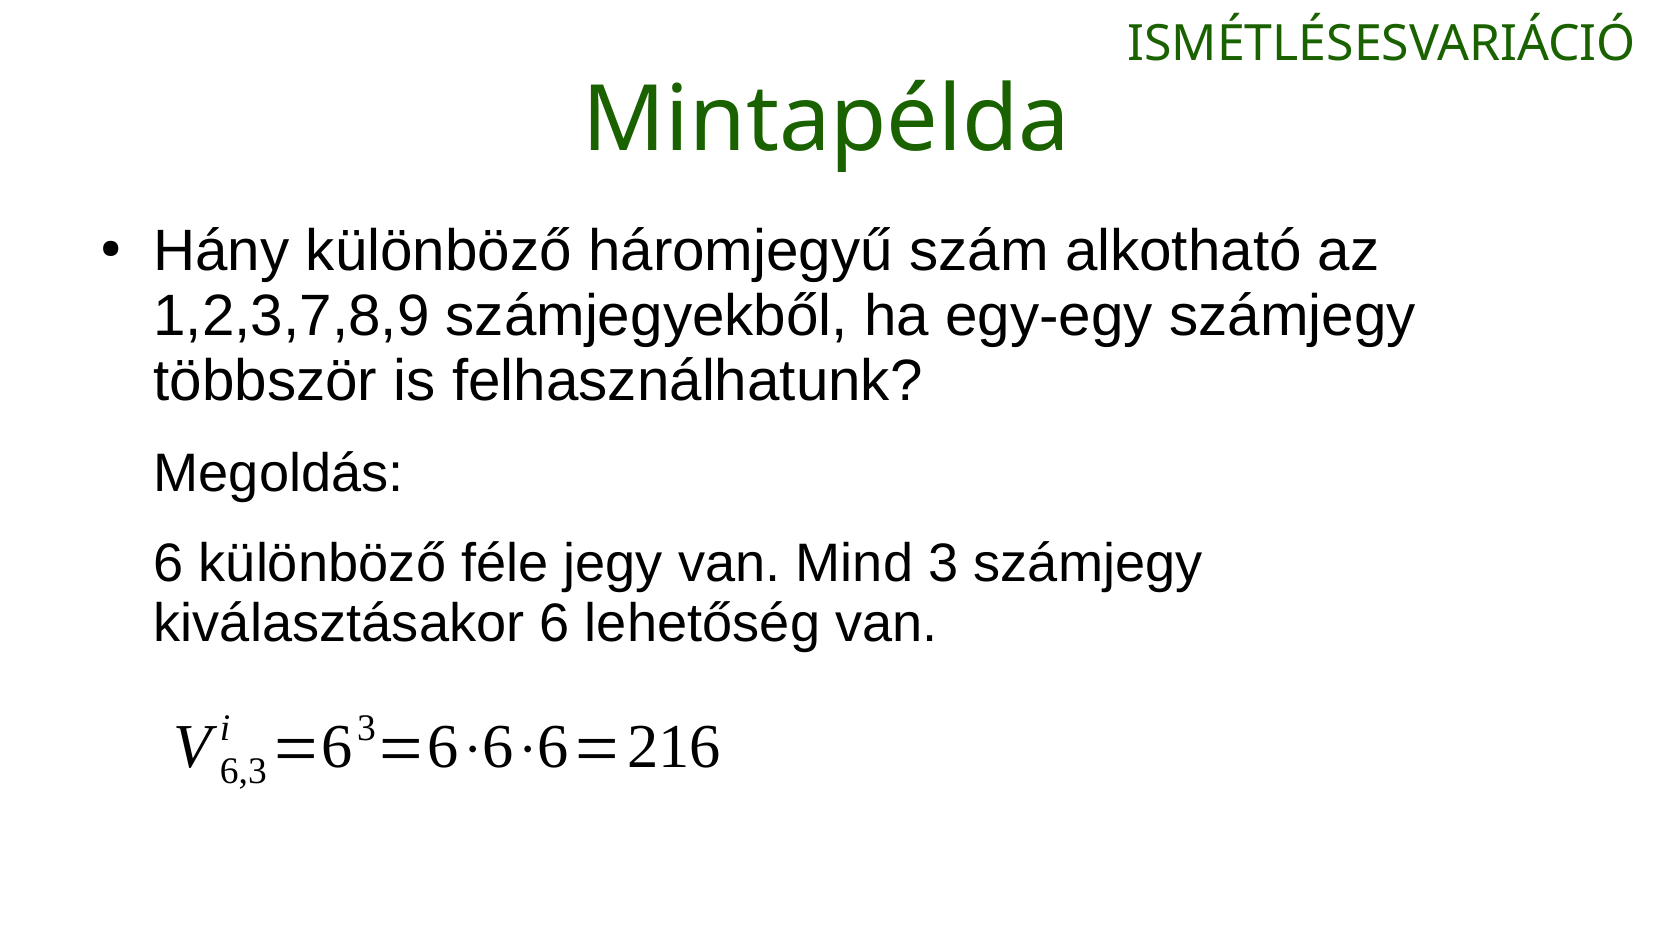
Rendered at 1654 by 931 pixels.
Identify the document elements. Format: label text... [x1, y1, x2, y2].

title ISMÉTLÉSESVARIÁCIÓ [1110, 0, 1654, 144]
chart [157, 705, 737, 792]
title Mintapélda [82, 37, 1571, 193]
list Hány különböző háromjegyű szám alkotható az 1,2,3,7,8,9 számjegyekből, ha egy-egy számjegy többször is felhasználhatunk? Megoldás: 6 különböző féle jegy van. Mind 3 számjegy kiválasztásakor 6 lehetőség van. [82, 217, 1571, 758]
